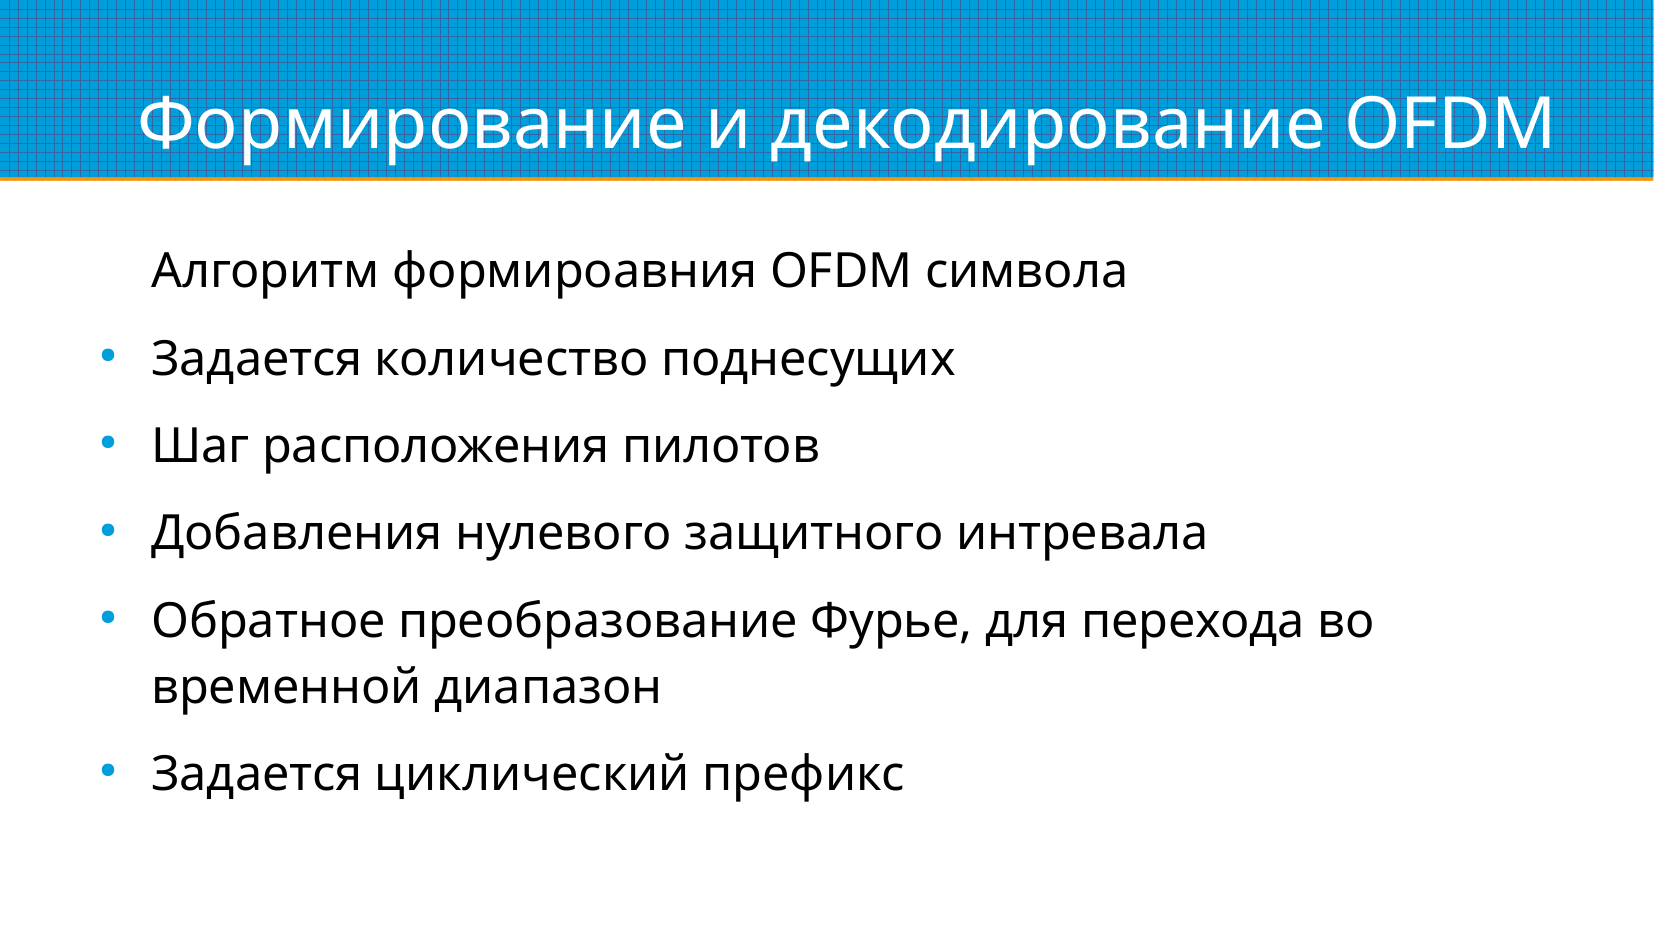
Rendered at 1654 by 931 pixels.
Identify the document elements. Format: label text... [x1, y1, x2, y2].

title Формирование и декодирование OFDM [82, 14, 1571, 171]
list Алгоритм формироавния OFDM символа Задается количество поднесущих Шаг расположения пилотов Добавления нулевого защитного интревала Обратное преобразование Фурье, для перехода во временной диапазон Задается циклический префикс [82, 236, 1563, 811]
